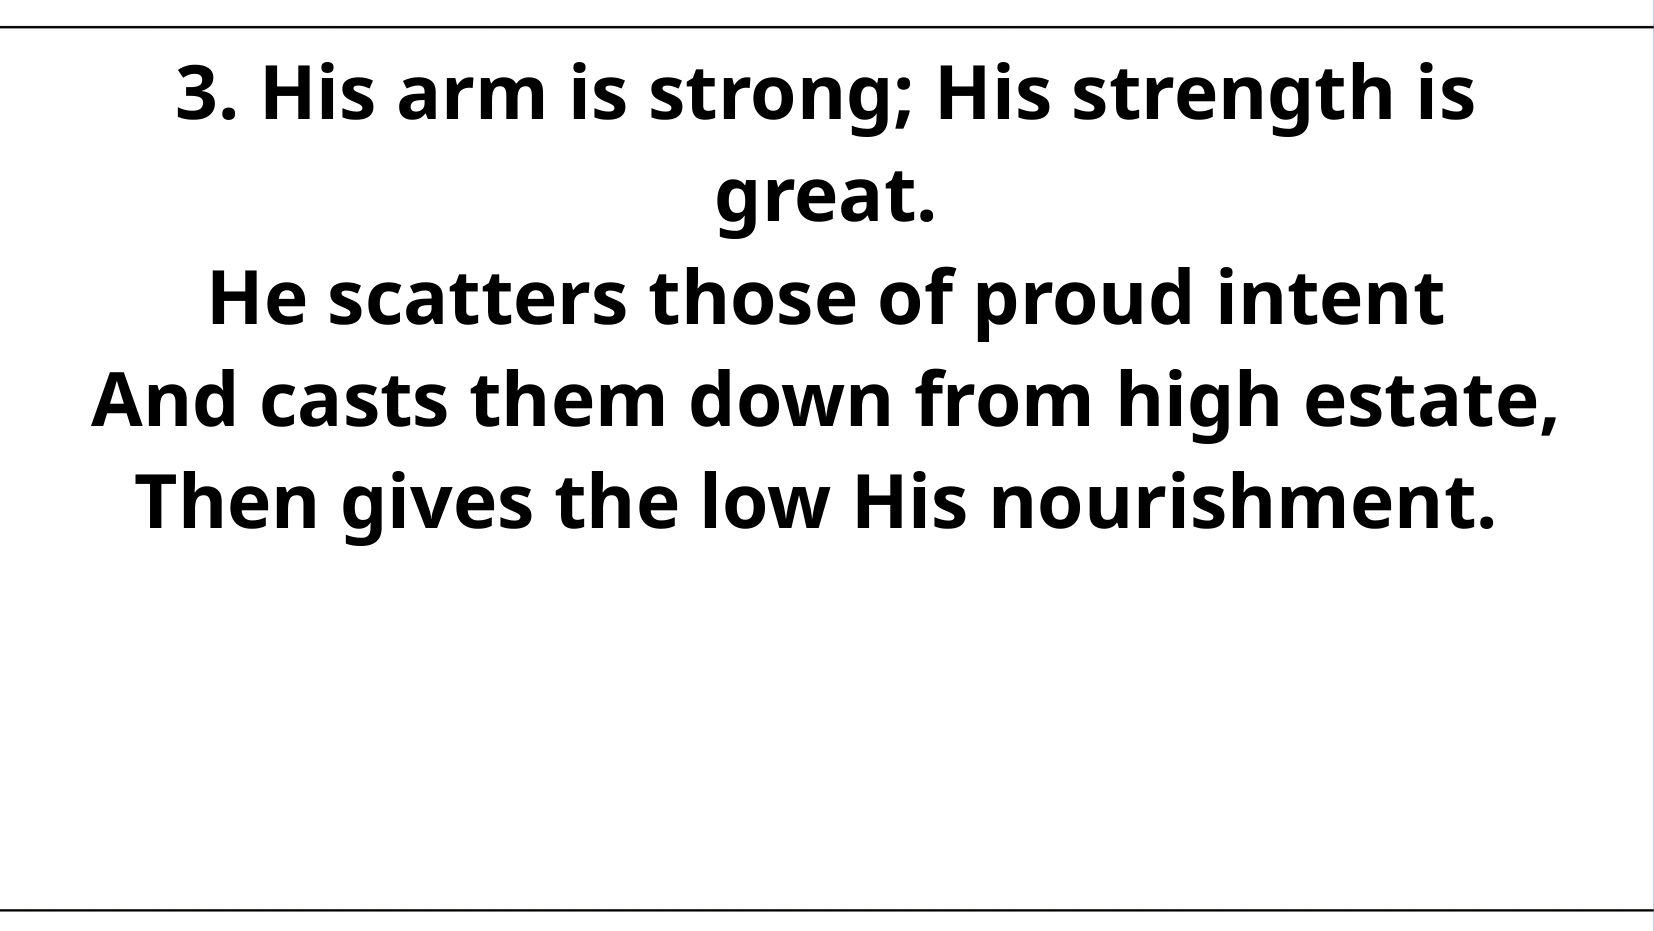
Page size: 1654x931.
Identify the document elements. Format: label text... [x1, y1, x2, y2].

picture [0, 0, 1654, 931]
text_box 3. His arm is strong; His strength is great. He scatters those of proud intent And casts them down from high estate, Then gives the low His nourishment. [76, 31, 1577, 446]
